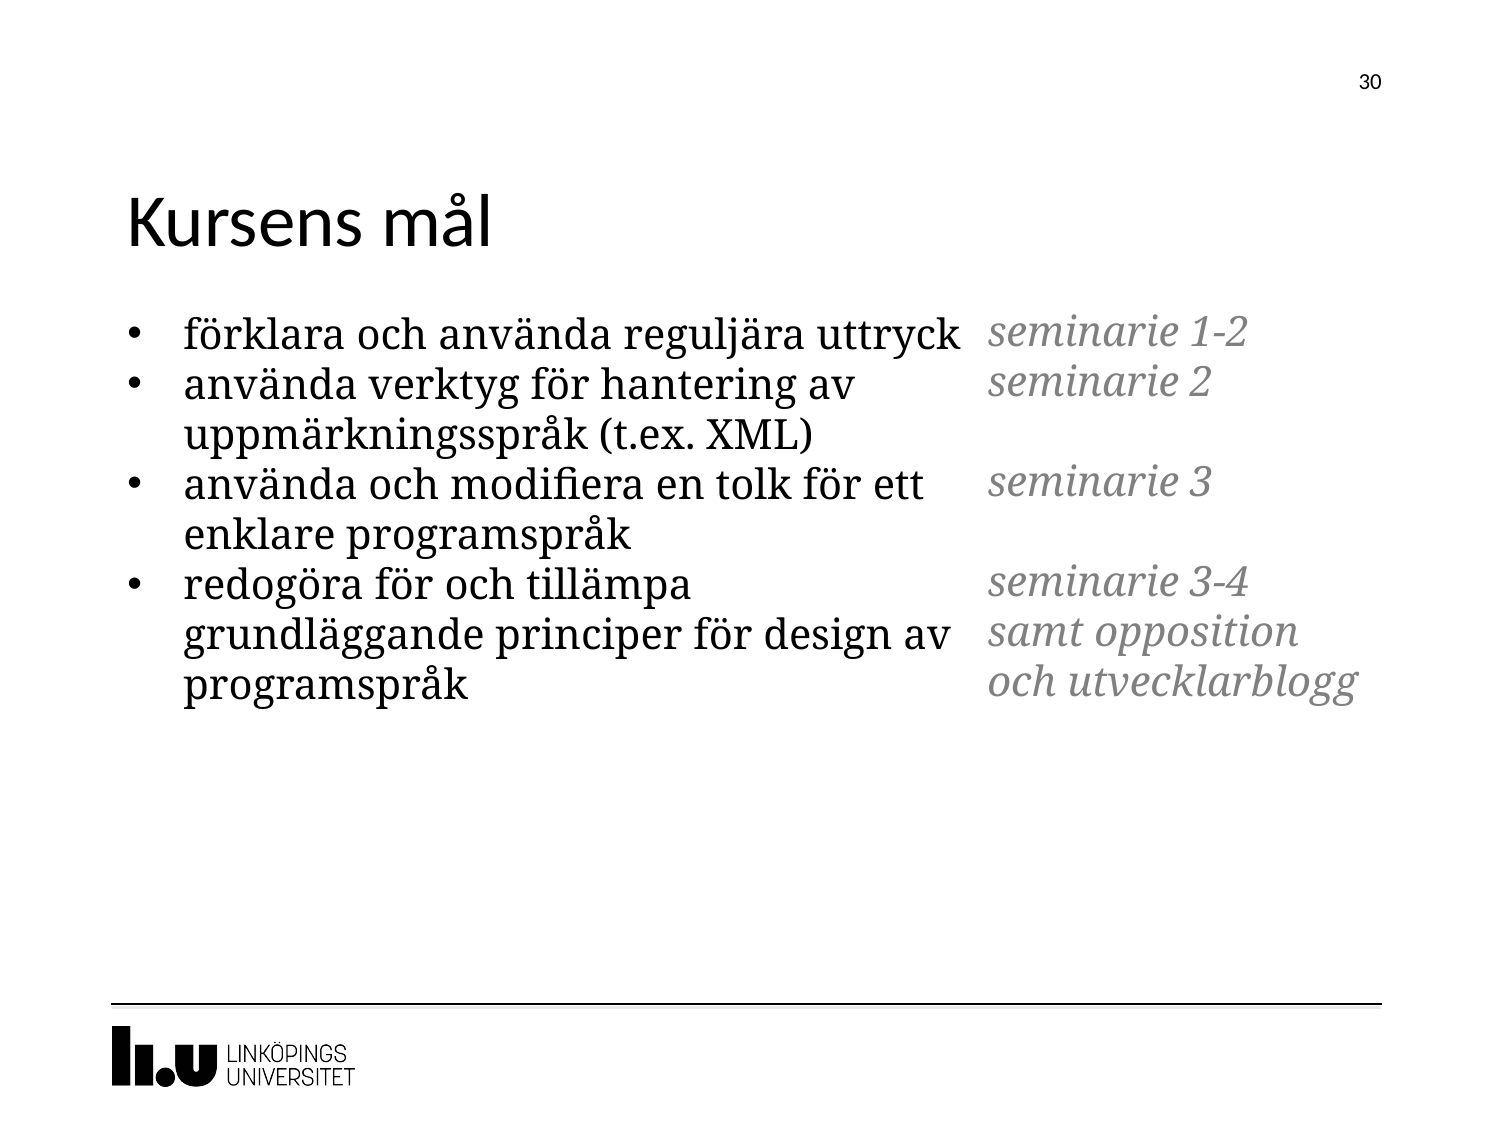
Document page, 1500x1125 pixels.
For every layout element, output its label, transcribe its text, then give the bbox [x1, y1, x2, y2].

text_box <number> [1306, 59, 1397, 103]
text_box förklara och använda reguljära uttryck använda verktyg för hantering av uppmärkningsspråk (t.ex. XML) använda och modifiera en tolk för ett enklare programspråk redogöra för och tillämpa grundläggande principer för design av programspråk [112, 300, 1010, 968]
text_box seminarie 1-2 seminarie 2 seminarie 3 seminarie 3-4 samt opposition och utvecklarblogg [972, 297, 1388, 860]
picture [112, 1026, 355, 1087]
text_box Kursens mål [112, 163, 1382, 300]
